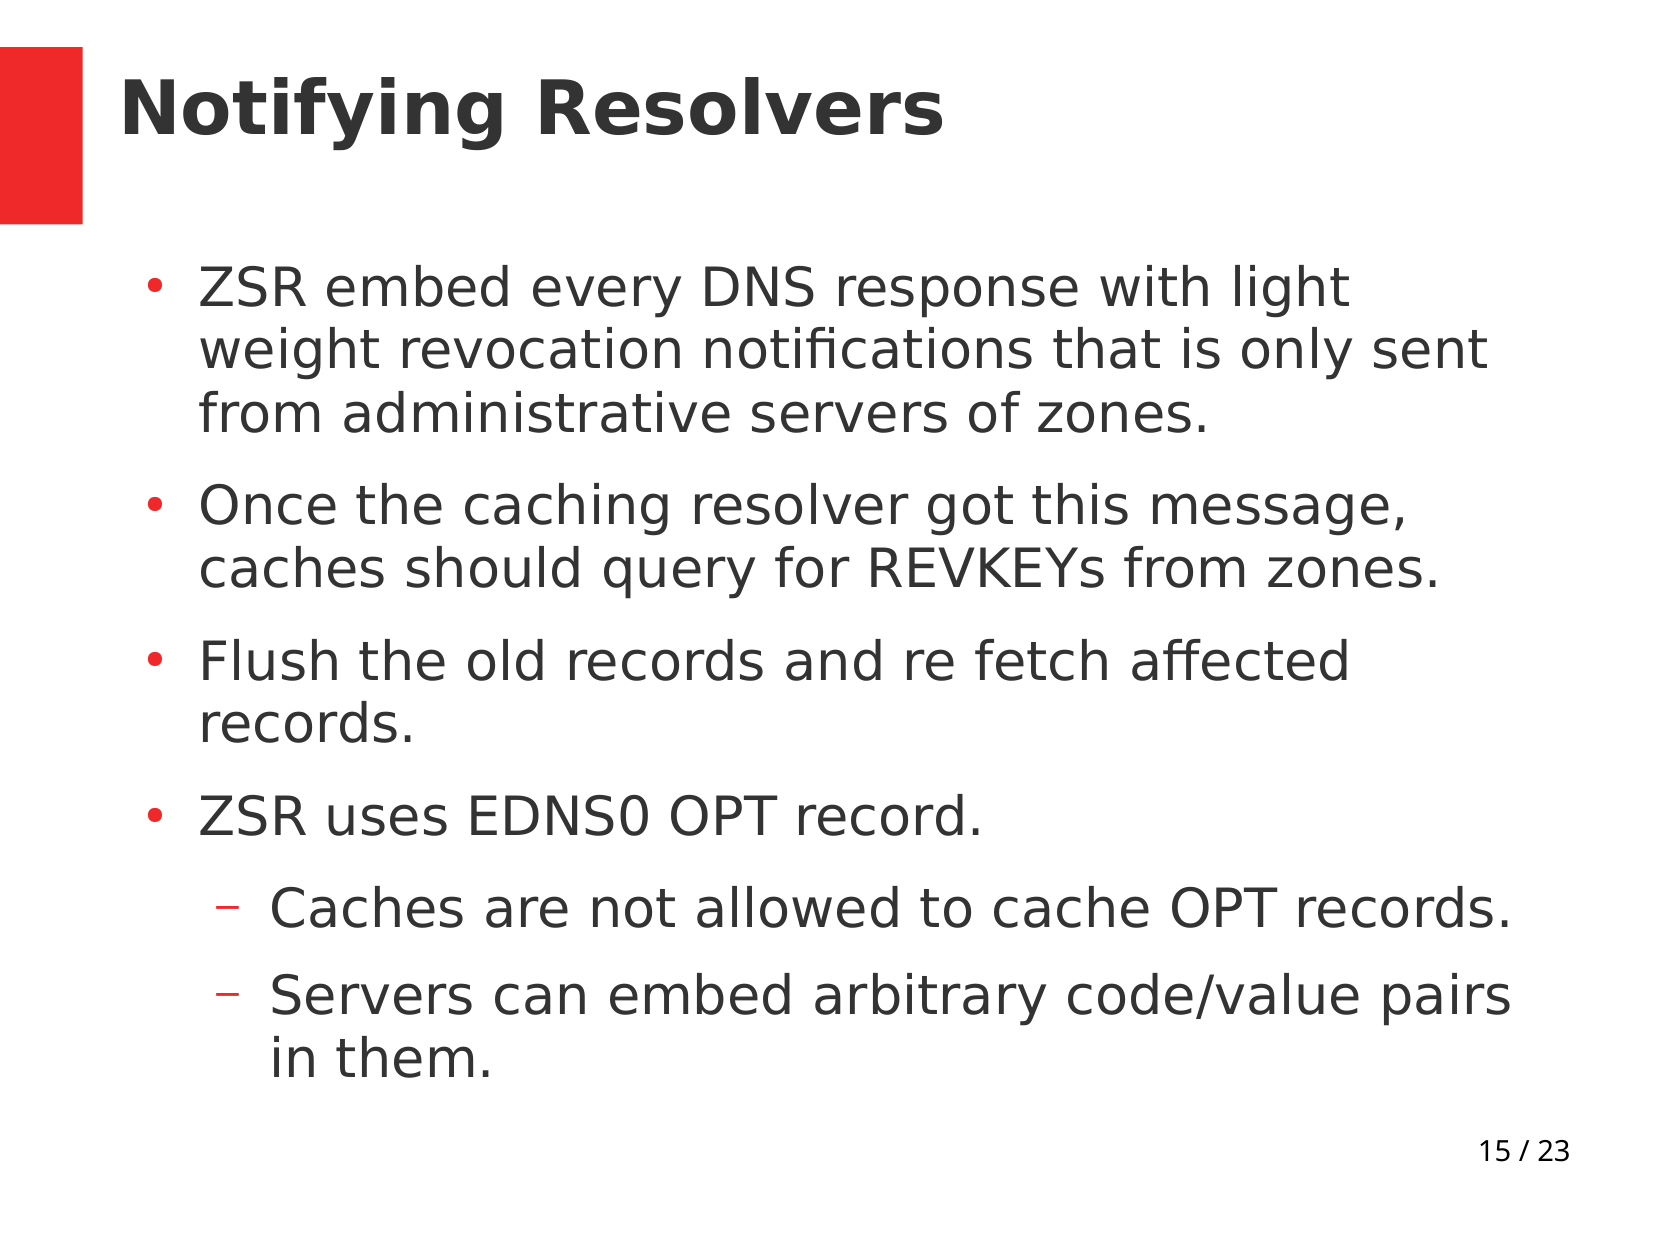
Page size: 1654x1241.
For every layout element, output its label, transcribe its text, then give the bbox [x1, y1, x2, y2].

title Notifying Resolvers [118, 0, 1571, 226]
list ZSR embed every DNS response with light weight revocation notifications that is only sent from administrative servers of zones. Once the caching resolver got this message, caches should query for REVKEYs from zones. Flush the old records and re fetch affected records. ZSR uses EDNS0 OPT record. Caches are not allowed to cache OPT records. Servers can embed arbitrary code/value pairs in them. [127, 255, 1546, 976]
